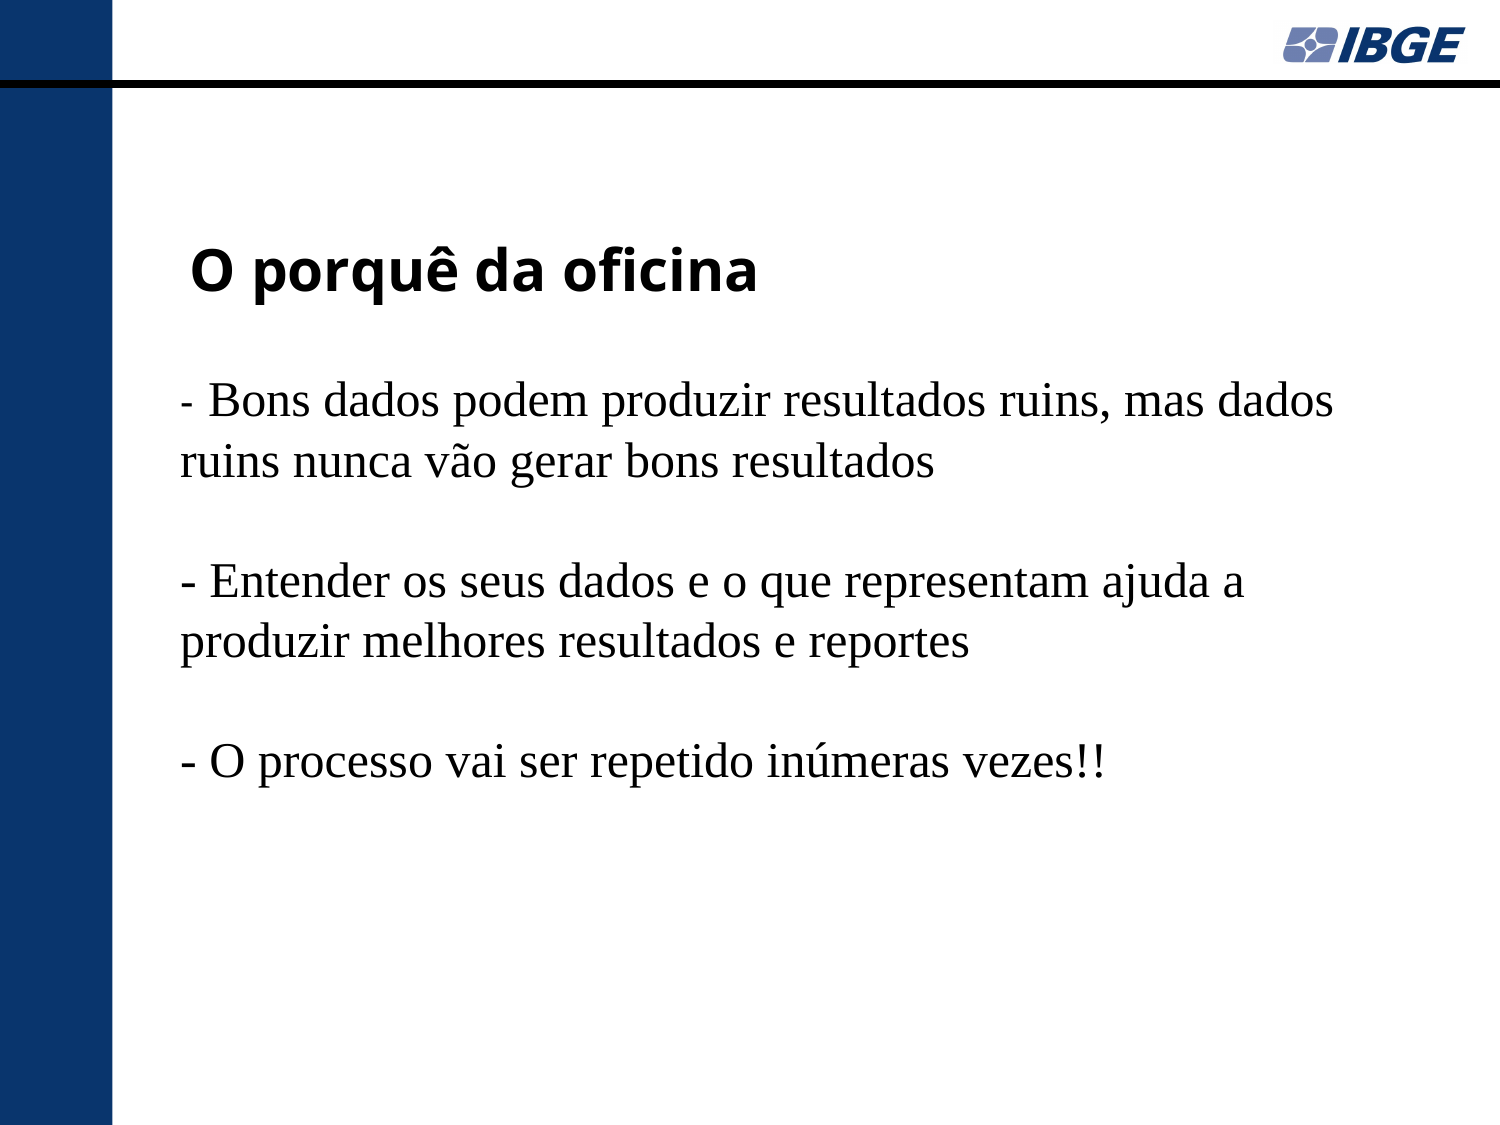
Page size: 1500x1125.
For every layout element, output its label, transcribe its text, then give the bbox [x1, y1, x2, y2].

text_box - Bons dados podem produzir resultados ruins, mas dados ruins nunca vão gerar bons resultados - Entender os seus dados e o que representam ajuda a produzir melhores resultados e reportes - O processo vai ser repetido inúmeras vezes!! [165, 350, 1442, 996]
text_box O porquê da oficina [174, 224, 1426, 311]
picture [1273, 20, 1468, 64]
